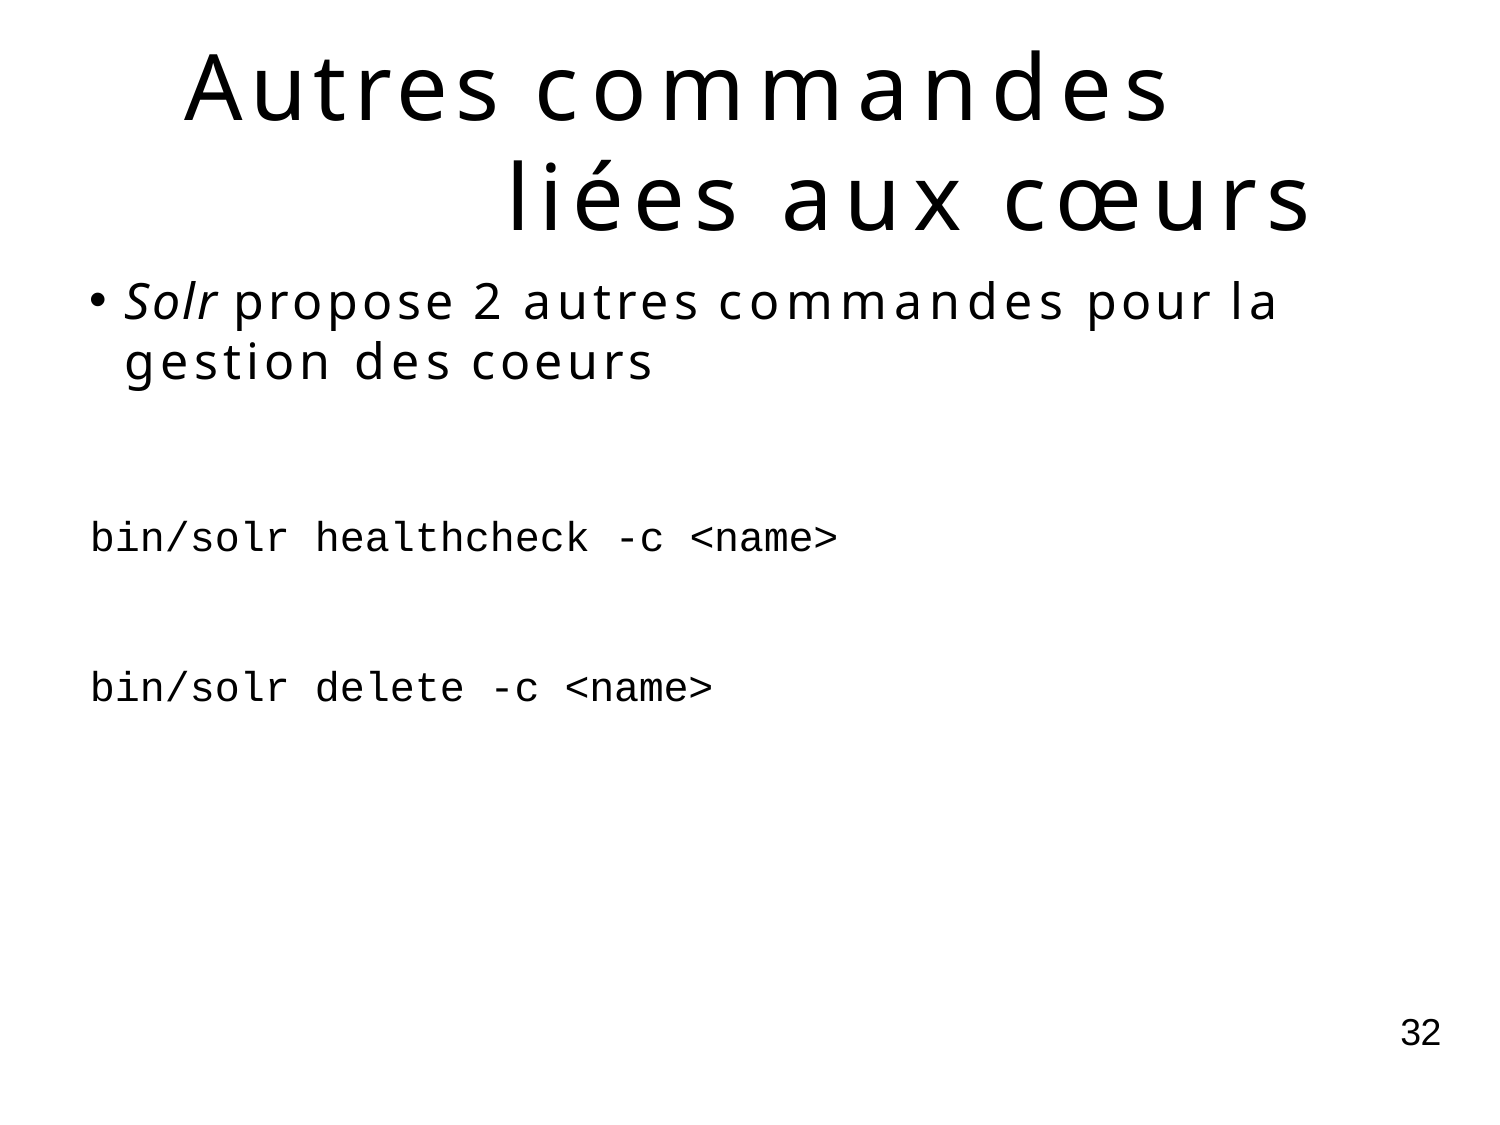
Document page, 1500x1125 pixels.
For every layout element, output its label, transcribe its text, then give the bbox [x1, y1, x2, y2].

text_box Solr propose 2 autres commandes pour la gestion des coeurs bin/solr healthcheck -c <name> bin/solr delete -c <name> [87, 267, 1377, 710]
slide_number 32 [1373, 1009, 1451, 1125]
title Autres commandes liées aux cœurs [87, 26, 1413, 249]
